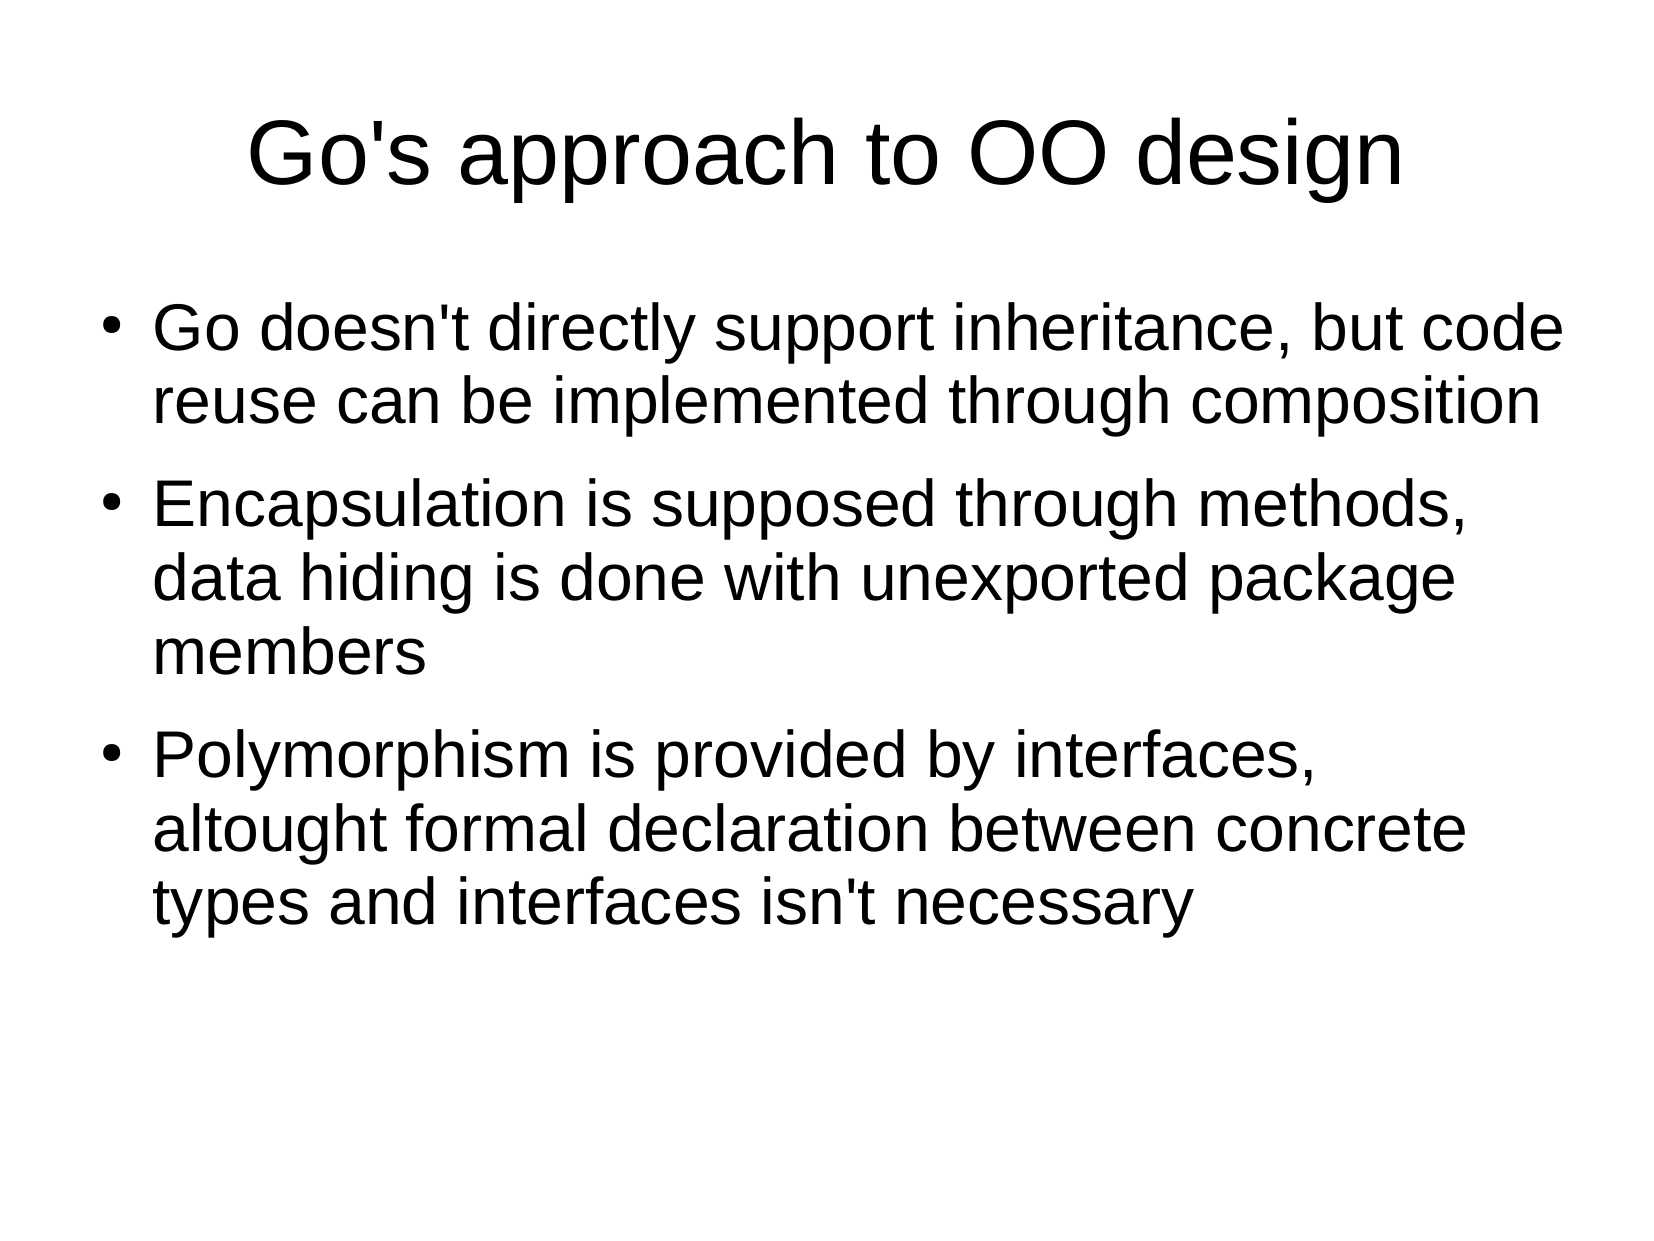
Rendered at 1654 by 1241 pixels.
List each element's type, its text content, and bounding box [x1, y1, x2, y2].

list Go doesn't directly support inheritance, but code reuse can be implemented through composition Encapsulation is supposed through methods, data hiding is done with unexported package members Polymorphism is provided by interfaces, altought formal declaration between concrete types and interfaces isn't necessary [82, 290, 1571, 1010]
title Go's approach to OO design [82, 49, 1571, 257]
